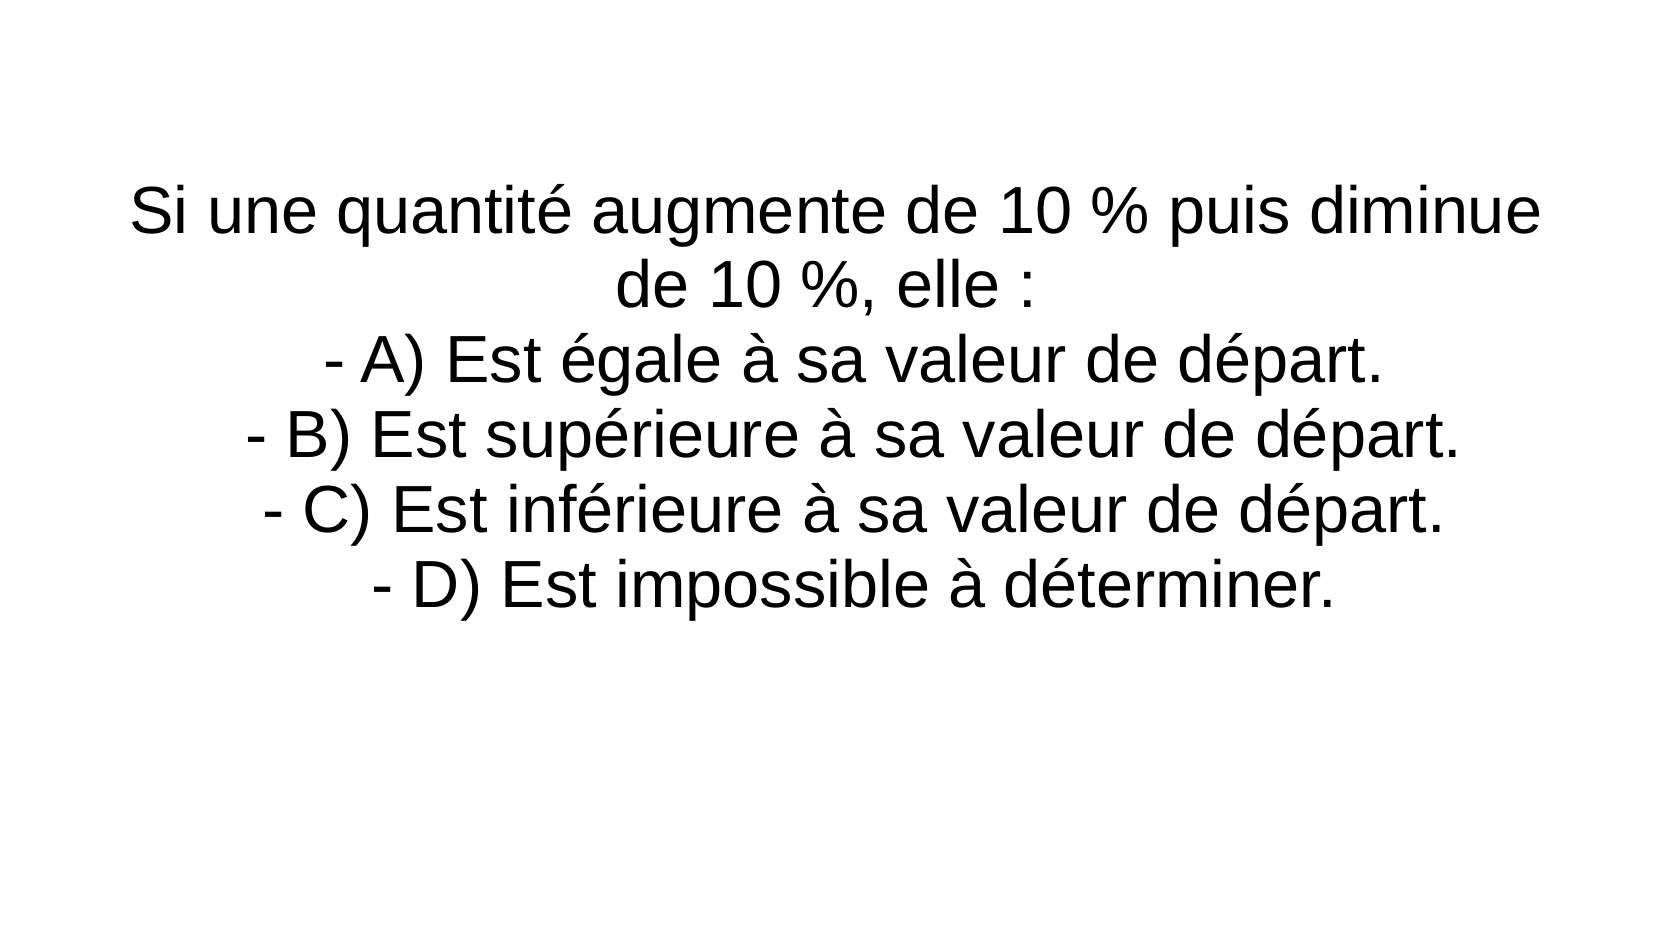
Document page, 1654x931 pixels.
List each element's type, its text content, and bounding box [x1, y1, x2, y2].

subtitle Si une quantité augmente de 10 % puis diminue de 10 %, elle : - A) Est égale à sa valeur de départ. - B) Est supérieure à sa valeur de départ. - C) Est inférieure à sa valeur de départ. - D) Est impossible à déterminer. [82, 37, 1571, 757]
